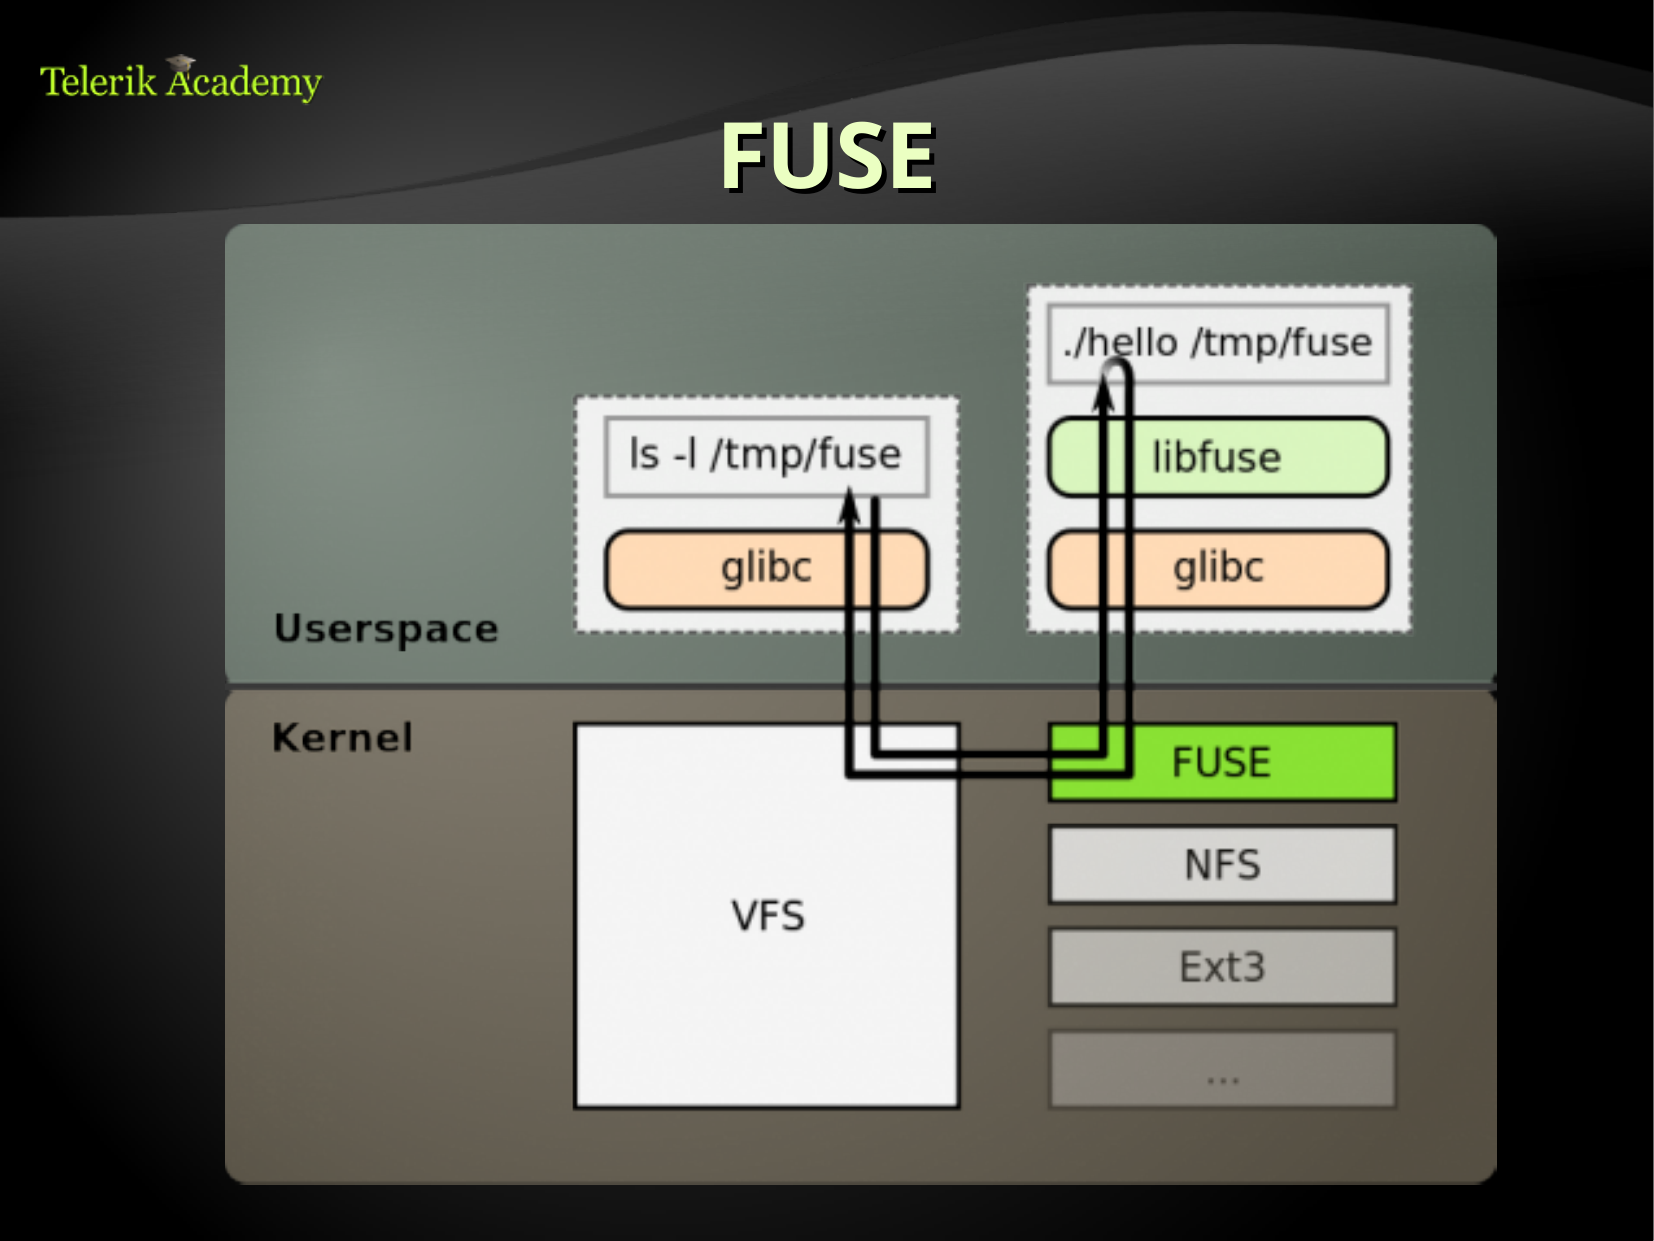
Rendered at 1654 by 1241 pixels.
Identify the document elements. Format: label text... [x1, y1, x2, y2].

title FUSE [82, 49, 1571, 257]
picture [0, 0, 1654, 1241]
